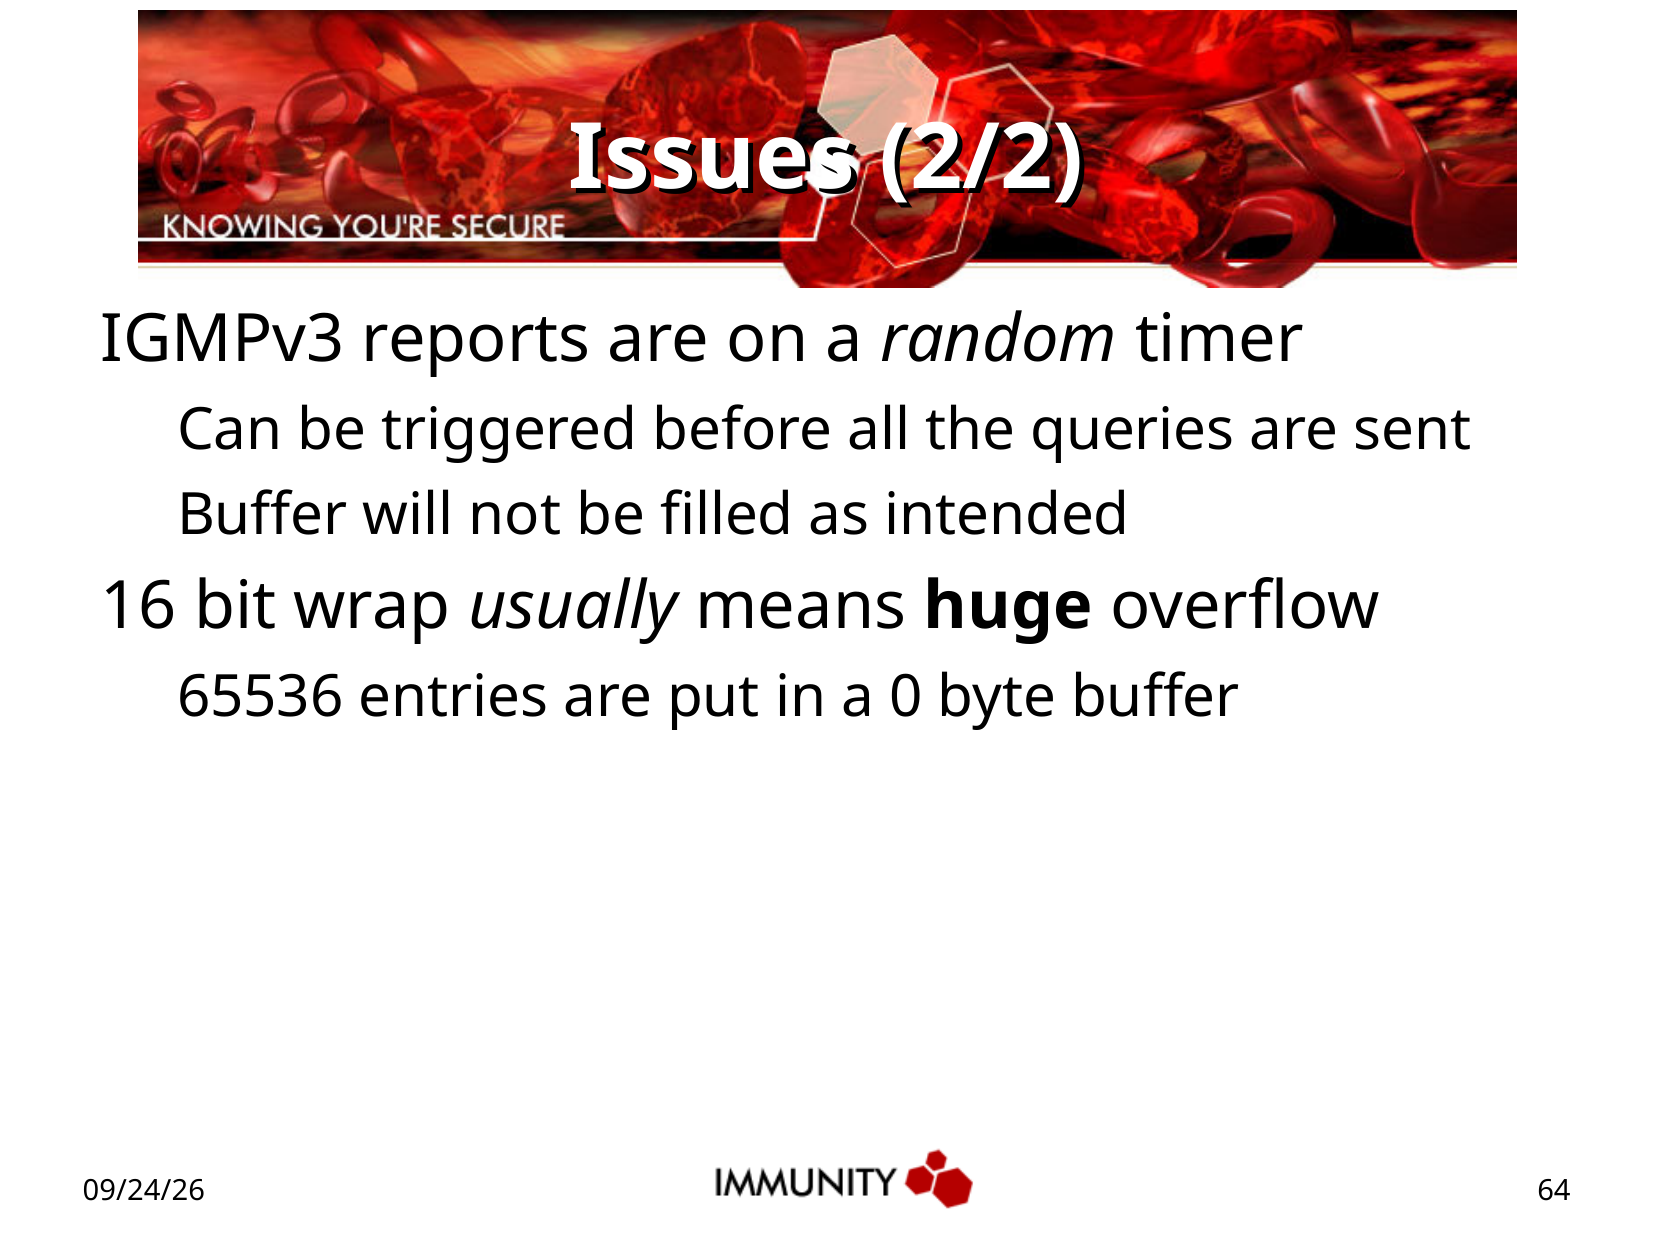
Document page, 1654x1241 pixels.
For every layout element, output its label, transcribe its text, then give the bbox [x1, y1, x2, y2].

list IGMPv3 reports are on a random timer Can be triggered before all the queries are sent Buffer will not be filled as intended 16 bit wrap usually means huge overflow 65536 entries are put in a 0 byte buffer [82, 290, 1571, 1094]
picture [694, 1130, 984, 1235]
title Issues (2/2) [82, 56, 1571, 250]
picture [138, 10, 1517, 56]
picture [138, 250, 1517, 288]
